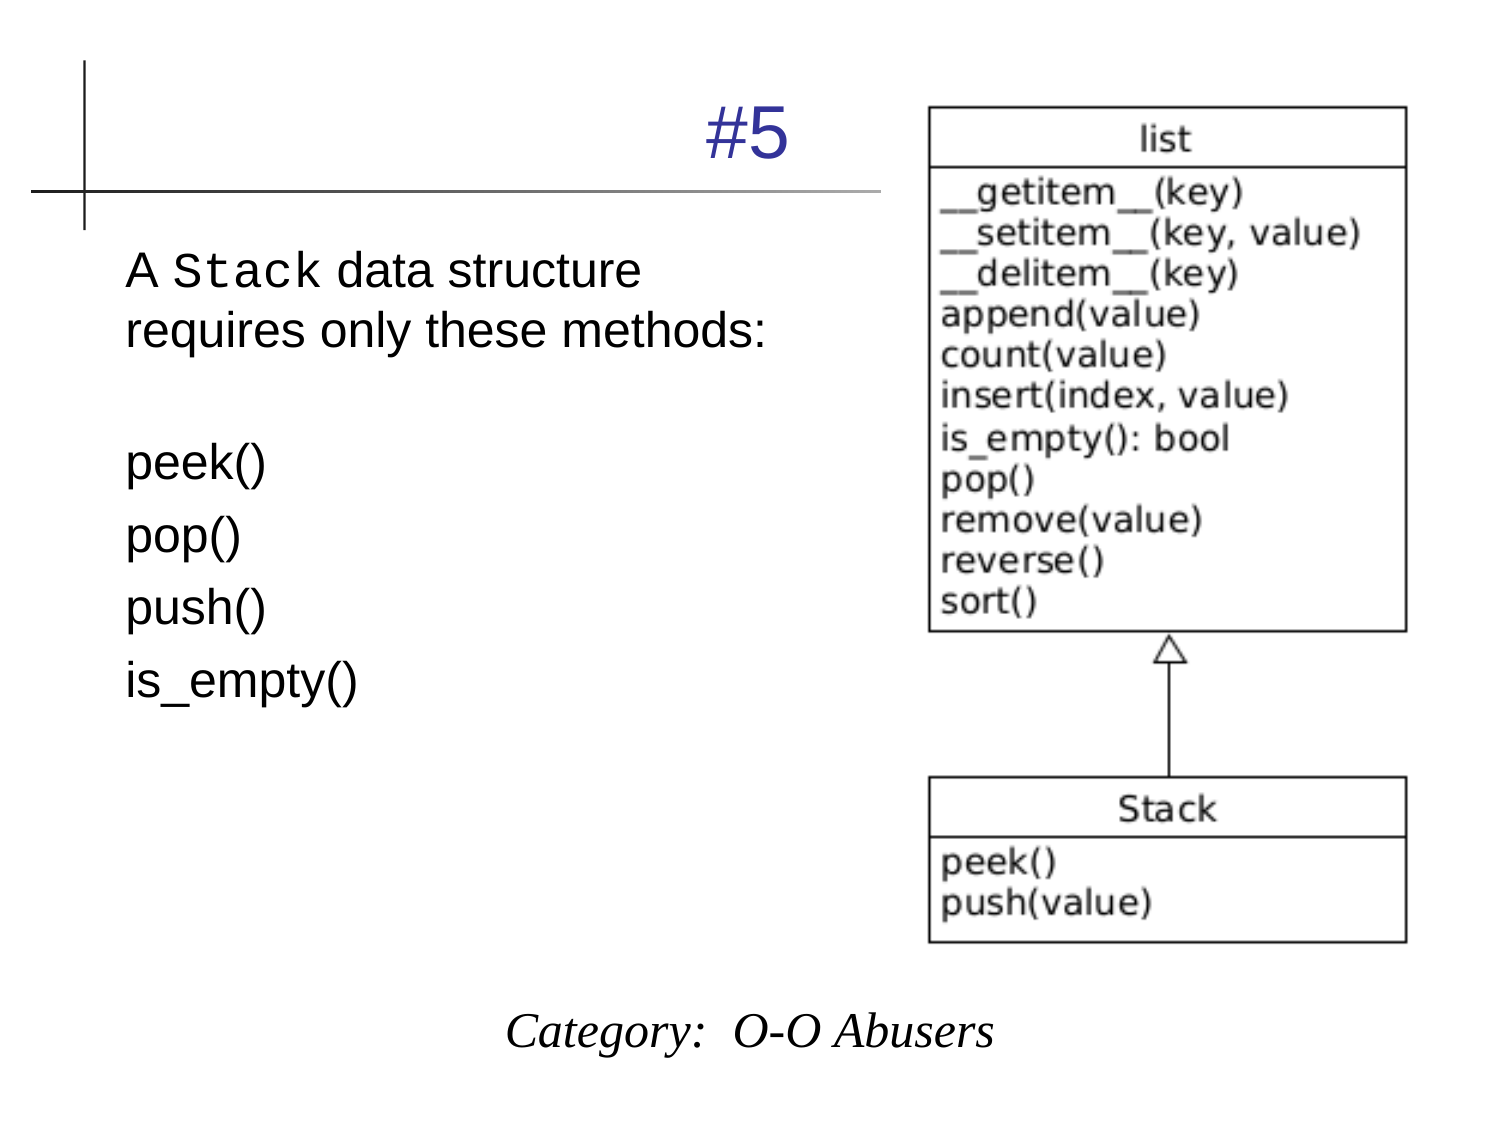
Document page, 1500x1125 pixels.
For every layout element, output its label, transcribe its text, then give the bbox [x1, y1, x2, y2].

list A Stack data structure requires only these methods: peek() pop() push() is_empty() [110, 229, 826, 960]
title #5 [100, 42, 1397, 182]
picture [881, 59, 1456, 992]
text_box Category: O-O Abusers [165, 990, 1336, 1065]
